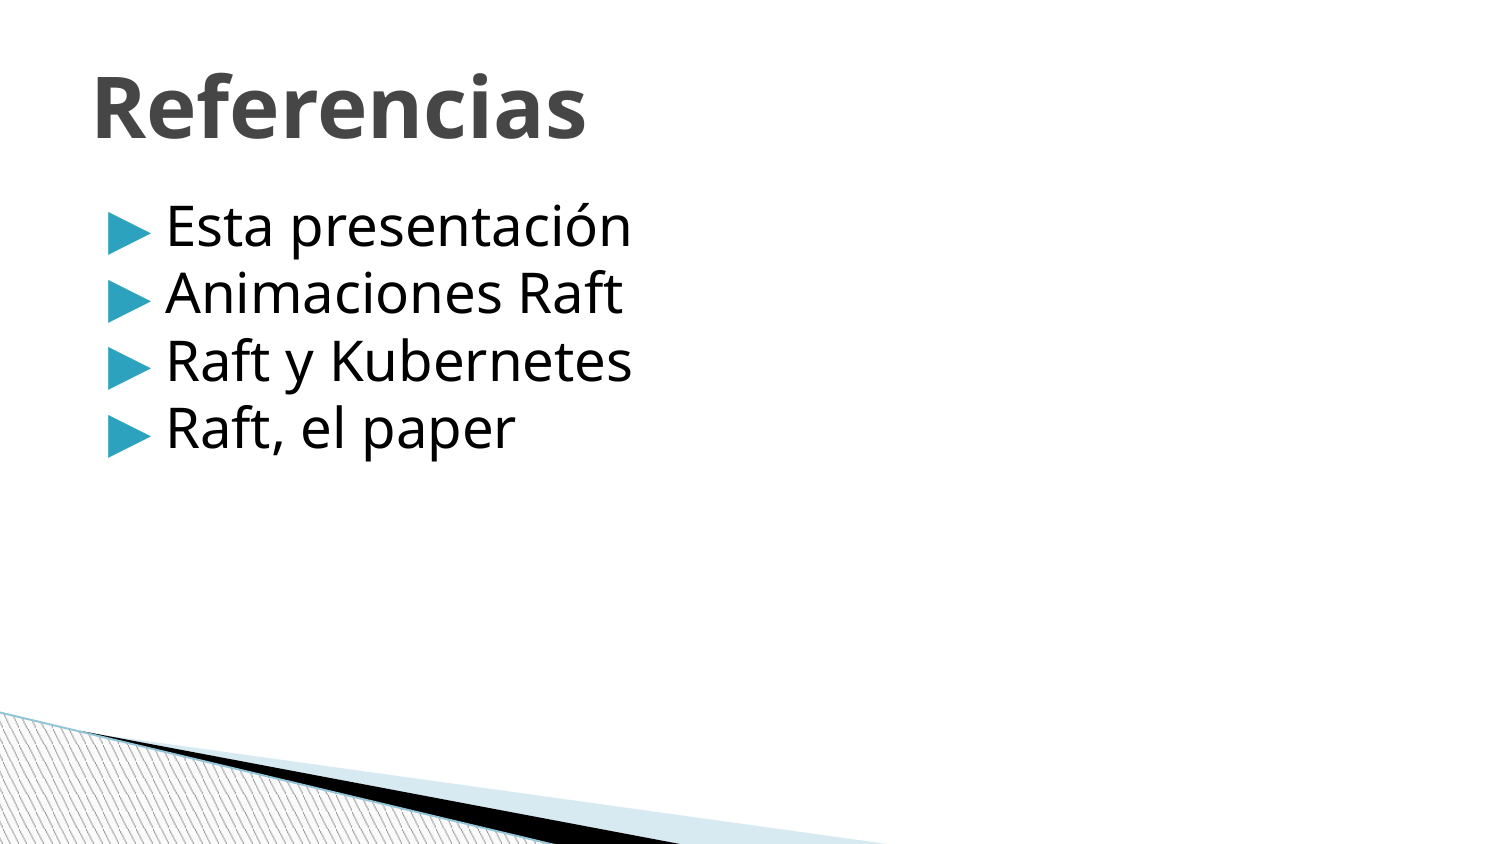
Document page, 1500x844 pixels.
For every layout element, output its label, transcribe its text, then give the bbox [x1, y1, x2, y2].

picture [0, 714, 542, 844]
list Esta presentación Animaciones Raft Raft y Kubernetes Raft, el paper [75, 182, 1425, 740]
title Referencias [75, 33, 1425, 175]
